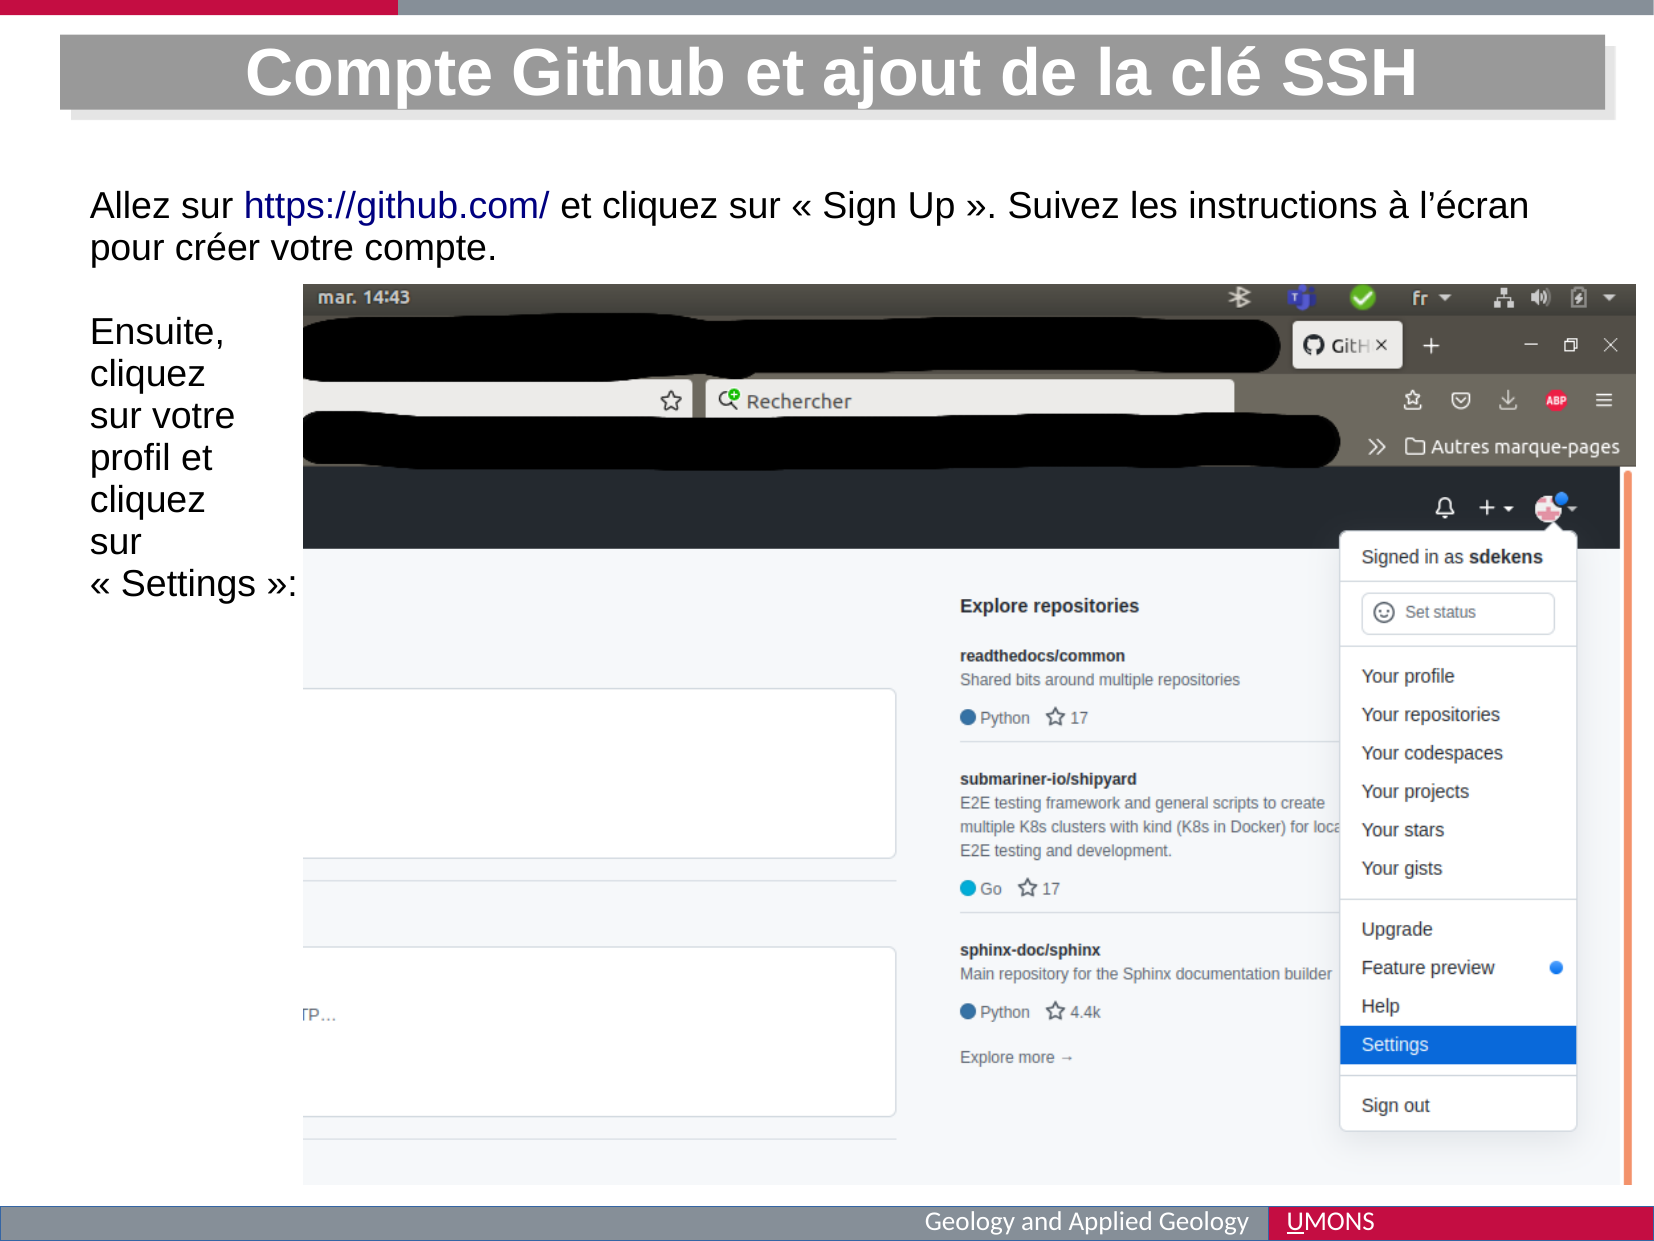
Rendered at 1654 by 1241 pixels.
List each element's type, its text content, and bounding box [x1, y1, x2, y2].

text_box Allez sur https://github.com/ et cliquez sur « Sign Up ». Suivez les instructions à l’écran pour créer votre compte. Ensuite, cliquez sur votre profil et cliquez sur « Settings »: [75, 177, 1546, 612]
picture [303, 284, 1636, 1186]
title Compte Github et ajout de la clé SSH [60, 34, 1606, 110]
